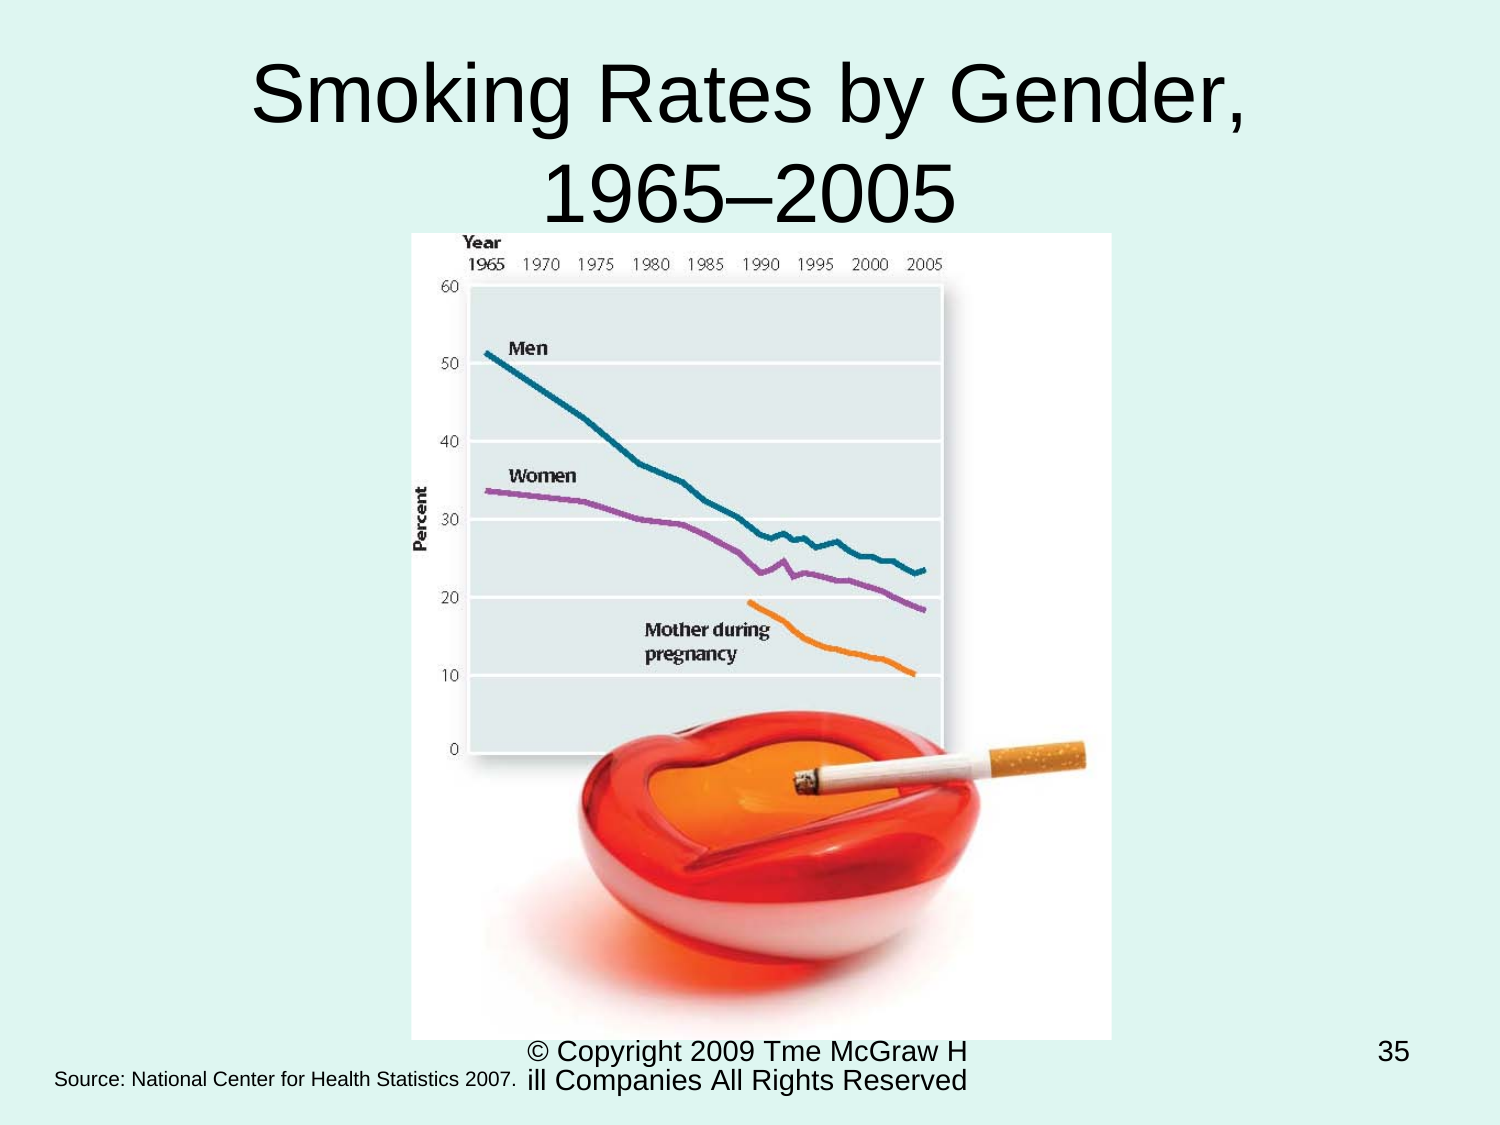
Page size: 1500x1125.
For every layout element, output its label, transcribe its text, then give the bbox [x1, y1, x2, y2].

picture [411, 233, 1112, 1040]
title Smoking Rates by Gender, 1965–2005 [75, 45, 1426, 233]
text_box Source: National Center for Health Statistics 2007. [39, 1057, 532, 1099]
